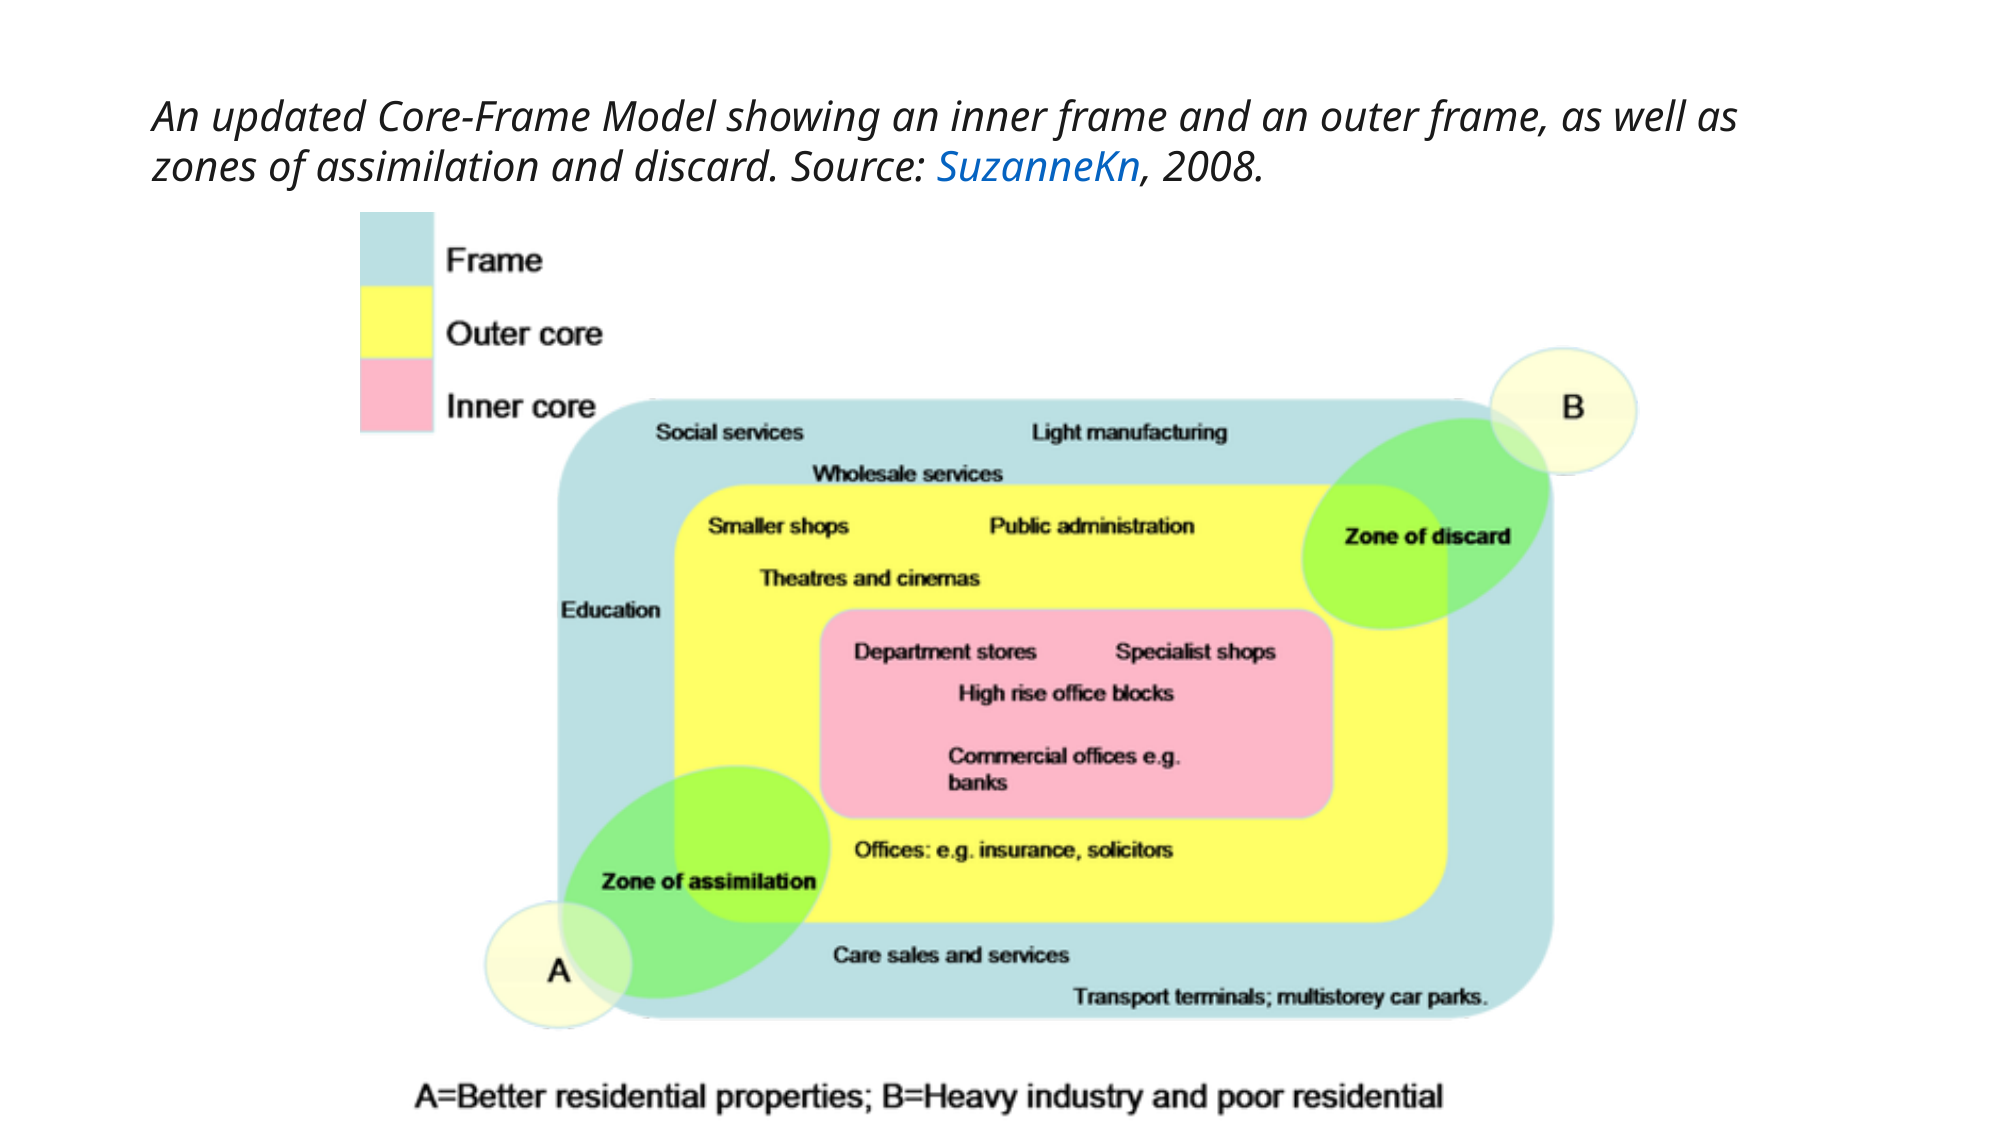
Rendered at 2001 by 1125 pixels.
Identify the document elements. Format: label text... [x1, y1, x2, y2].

title An updated Core-Frame Model showing an inner frame and an outer frame, as well as zones of assimilation and discard. Source: SuzanneKn, 2008. [137, 59, 1863, 278]
picture [360, 212, 1640, 1125]
